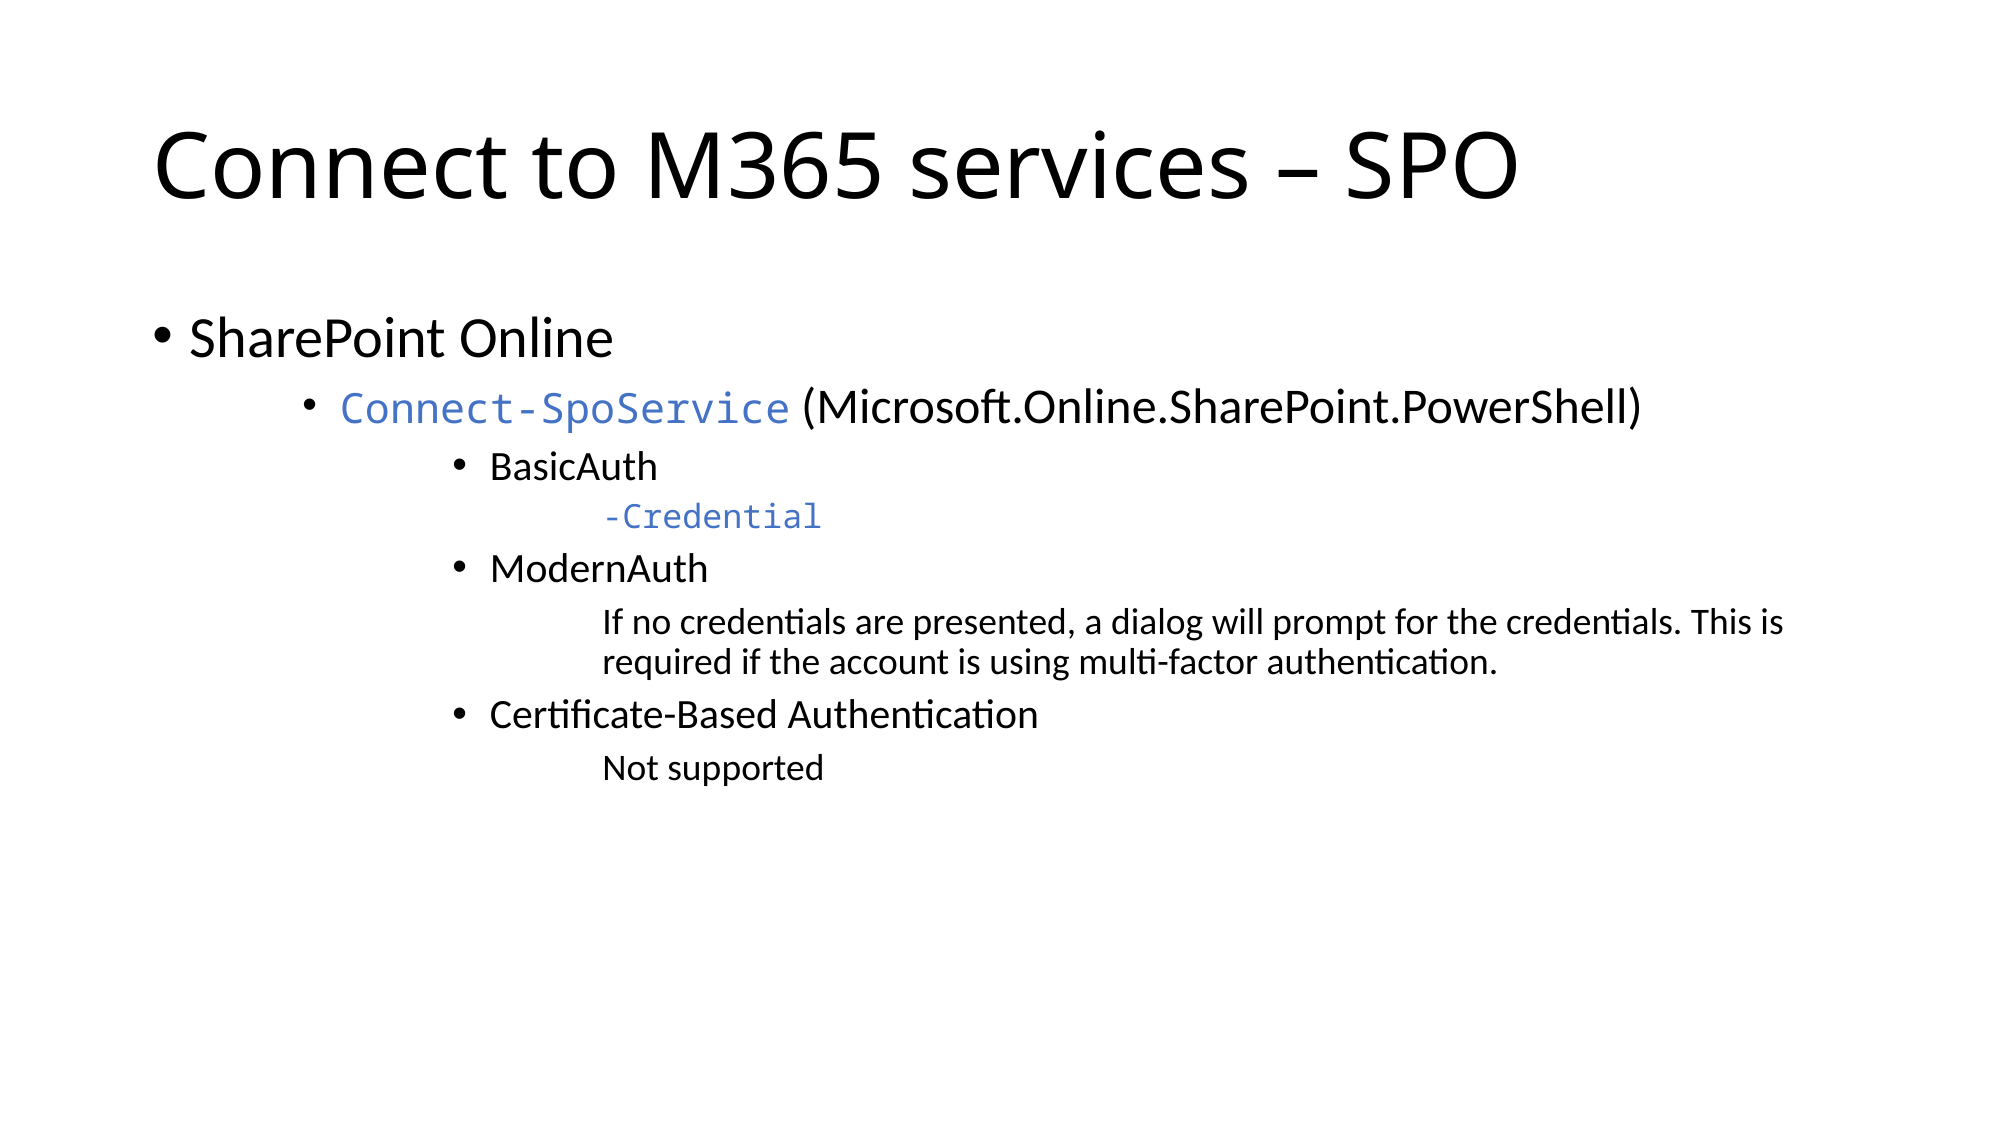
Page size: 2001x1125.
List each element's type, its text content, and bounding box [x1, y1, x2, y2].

title Connect to M365 services – SPO [137, 59, 1863, 278]
list SharePoint Online Connect-SpoService (Microsoft.Online.SharePoint.PowerShell) BasicAuth -Credential ModernAuth If no credentials are presented, a dialog will prompt for the credentials. This is required if the account is using multi-factor authentication. Certificate-Based Authentication Not supported [137, 299, 1863, 1014]
